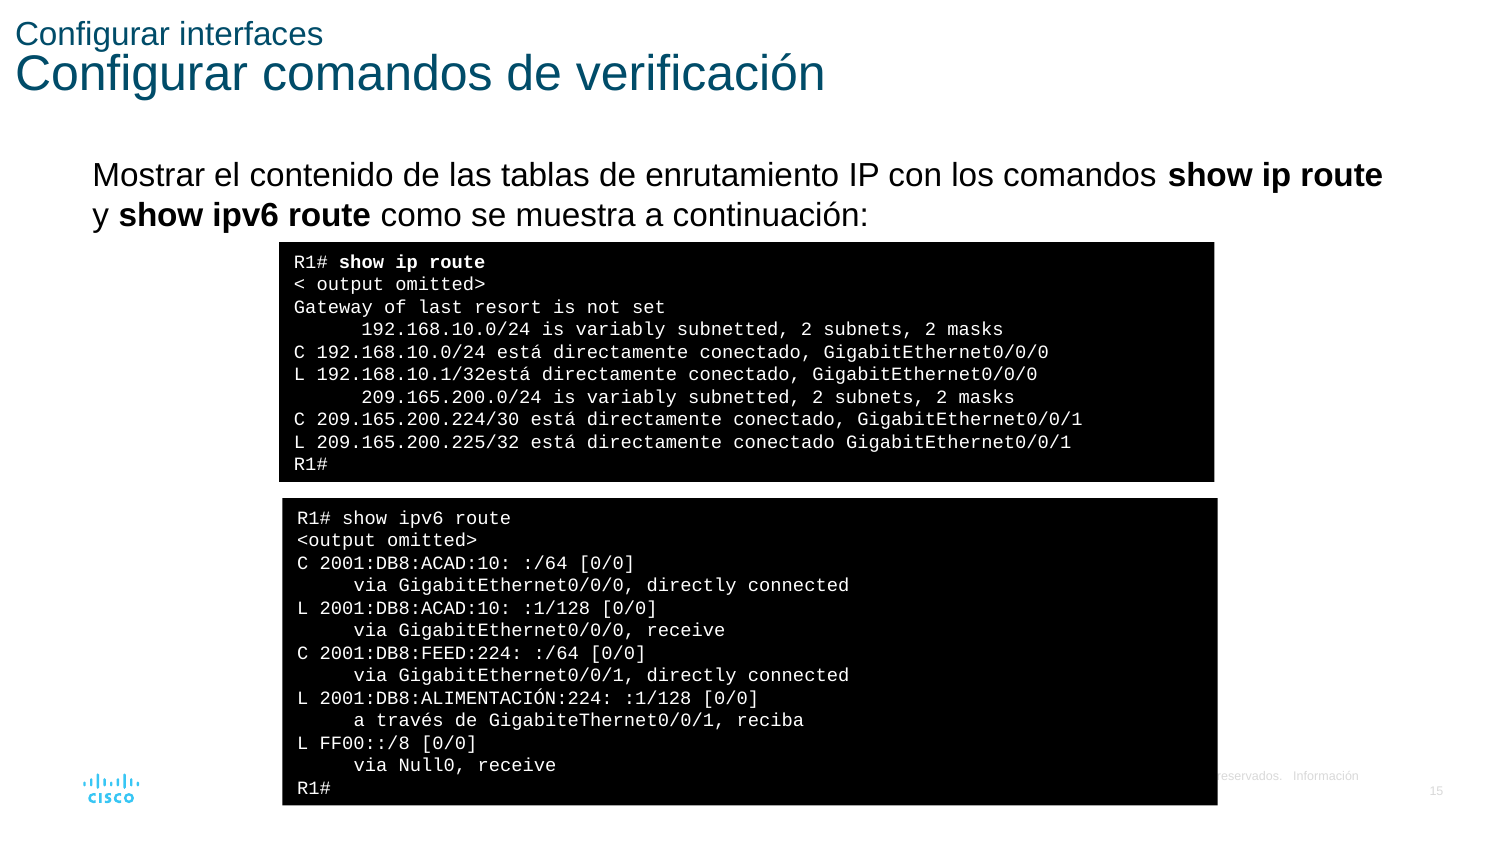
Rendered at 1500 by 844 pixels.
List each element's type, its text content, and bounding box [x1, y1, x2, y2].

text_box R1# show ip route < output omitted> Gateway of last resort is not set 192.168.10.0/24 is variably subnetted, 2 subnets, 2 masks C 192.168.10.0/24 está directamente conectado, GigabitEthernet0/0/0 L 192.168.10.1/32está directamente conectado, GigabitEthernet0/0/0 209.165.200.0/24 is variably subnetted, 2 subnets, 2 masks C 209.165.200.224/30 está directamente conectado, GigabitEthernet0/0/1 L 209.165.200.225/32 está directamente conectado GigabitEthernet0/0/1 R1# [279, 242, 1215, 482]
text_box Mostrar el contenido de las tablas de enrutamiento IP con los comandos show ip route y show ipv6 route como se muestra a continuación: [77, 146, 1406, 241]
text_box R1# show ipv6 route <output omitted> C 2001:DB8:ACAD:10: :/64 [0/0] via GigabitEthernet0/0/0, directly connected L 2001:DB8:ACAD:10: :1/128 [0/0] via GigabitEthernet0/0/0, receive C 2001:DB8:FEED:224: :/64 [0/0] via GigabitEthernet0/0/1, directly connected L 2001:DB8:ALIMENTACIÓN:224: :1/128 [0/0] a través de GigabiteThernet0/0/1, reciba L FF00::/8 [0/0] via Null0, receive R1# [282, 498, 1218, 806]
title Configurar interfaces Configurar comandos de verificación [0, 0, 1369, 121]
